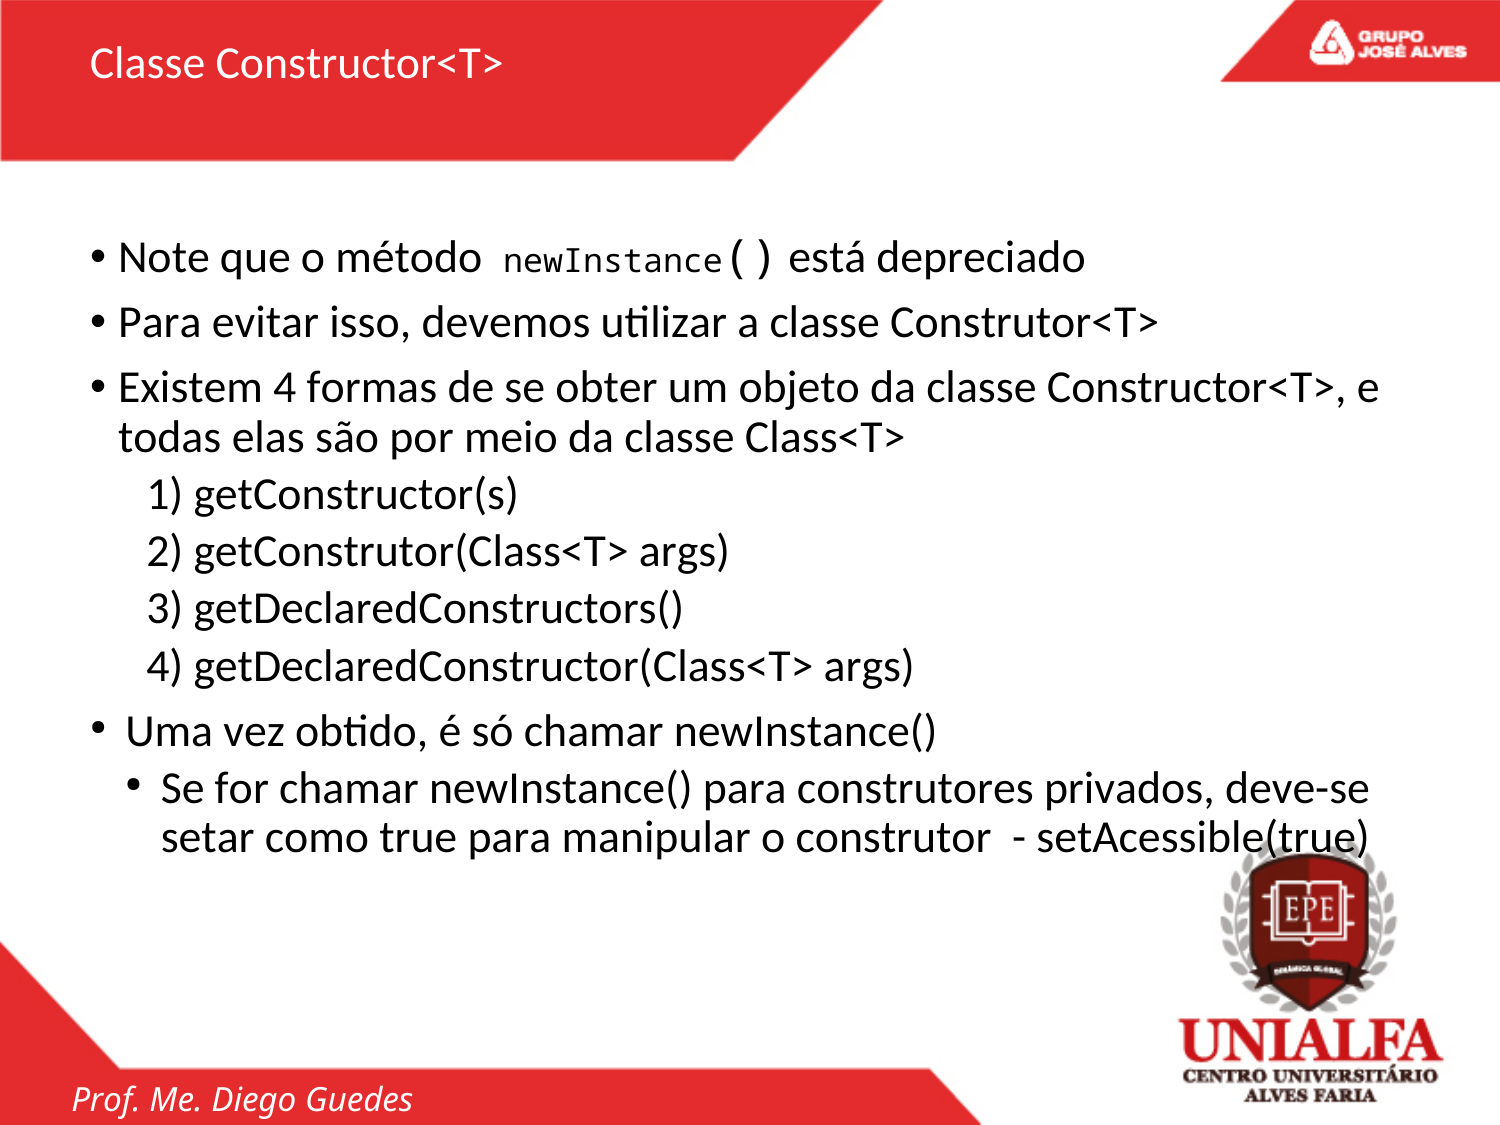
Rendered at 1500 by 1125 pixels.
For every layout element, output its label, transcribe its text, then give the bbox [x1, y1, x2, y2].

text_box Prof. Me. Diego Guedes [56, 1070, 711, 1125]
list Note que o método newInstance() está depreciado Para evitar isso, devemos utilizar a classe Construtor<T> Existem 4 formas de se obter um objeto da classe Constructor<T>, e todas elas são por meio da classe Class<T> getConstructor(s) getConstrutor(Class<T> args) getDeclaredConstructors() getDeclaredConstructor(Class<T> args) Uma vez obtido, é só chamar newInstance() Se for chamar newInstance() para construtores privados, deve-se setar como true para manipular o construtor - setAcessible(true) [75, 225, 1426, 933]
text_box Classe Constructor<T> [75, 25, 805, 96]
picture [0, 0, 1500, 1125]
